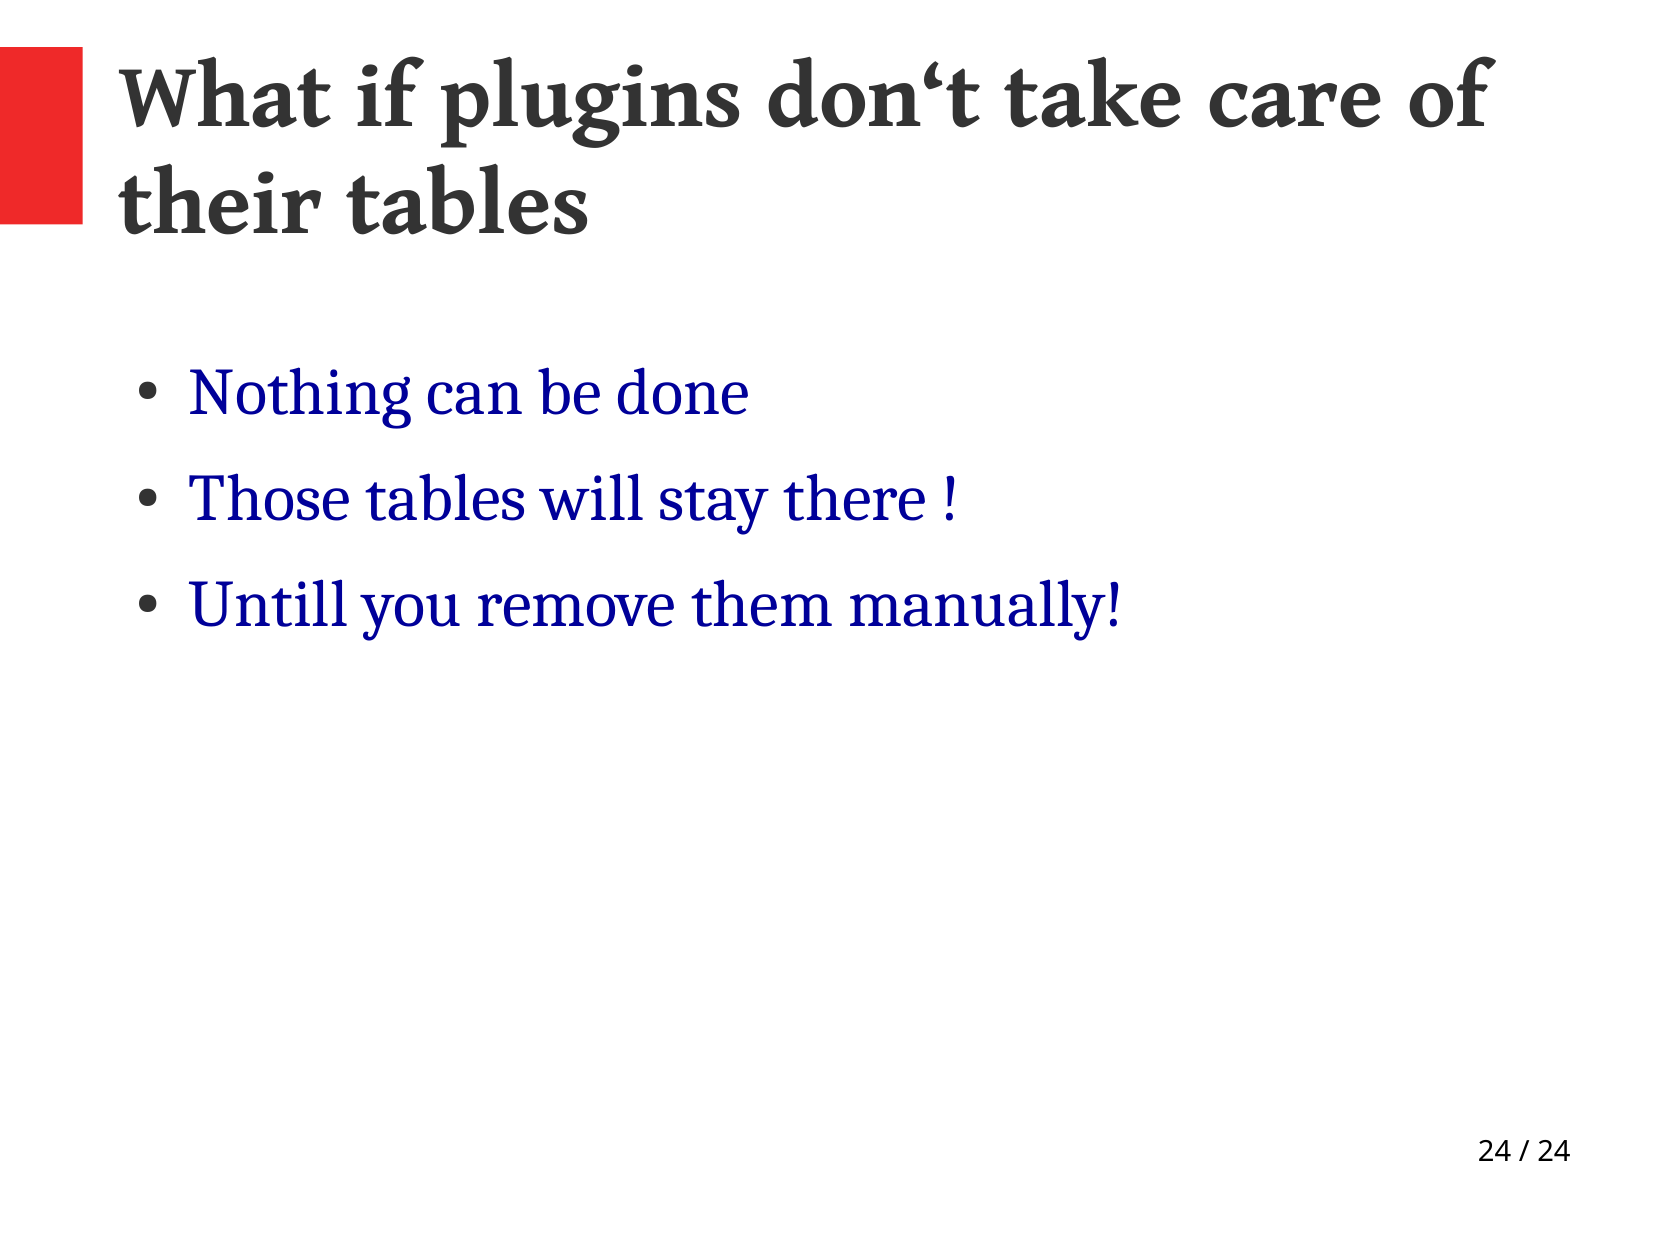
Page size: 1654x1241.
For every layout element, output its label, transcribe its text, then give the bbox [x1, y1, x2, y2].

title What if plugins don‘t take care of their tables [118, 46, 1571, 260]
list Nothing can be done Those tables will stay there ! Untill you remove them manually! [118, 354, 1536, 1074]
